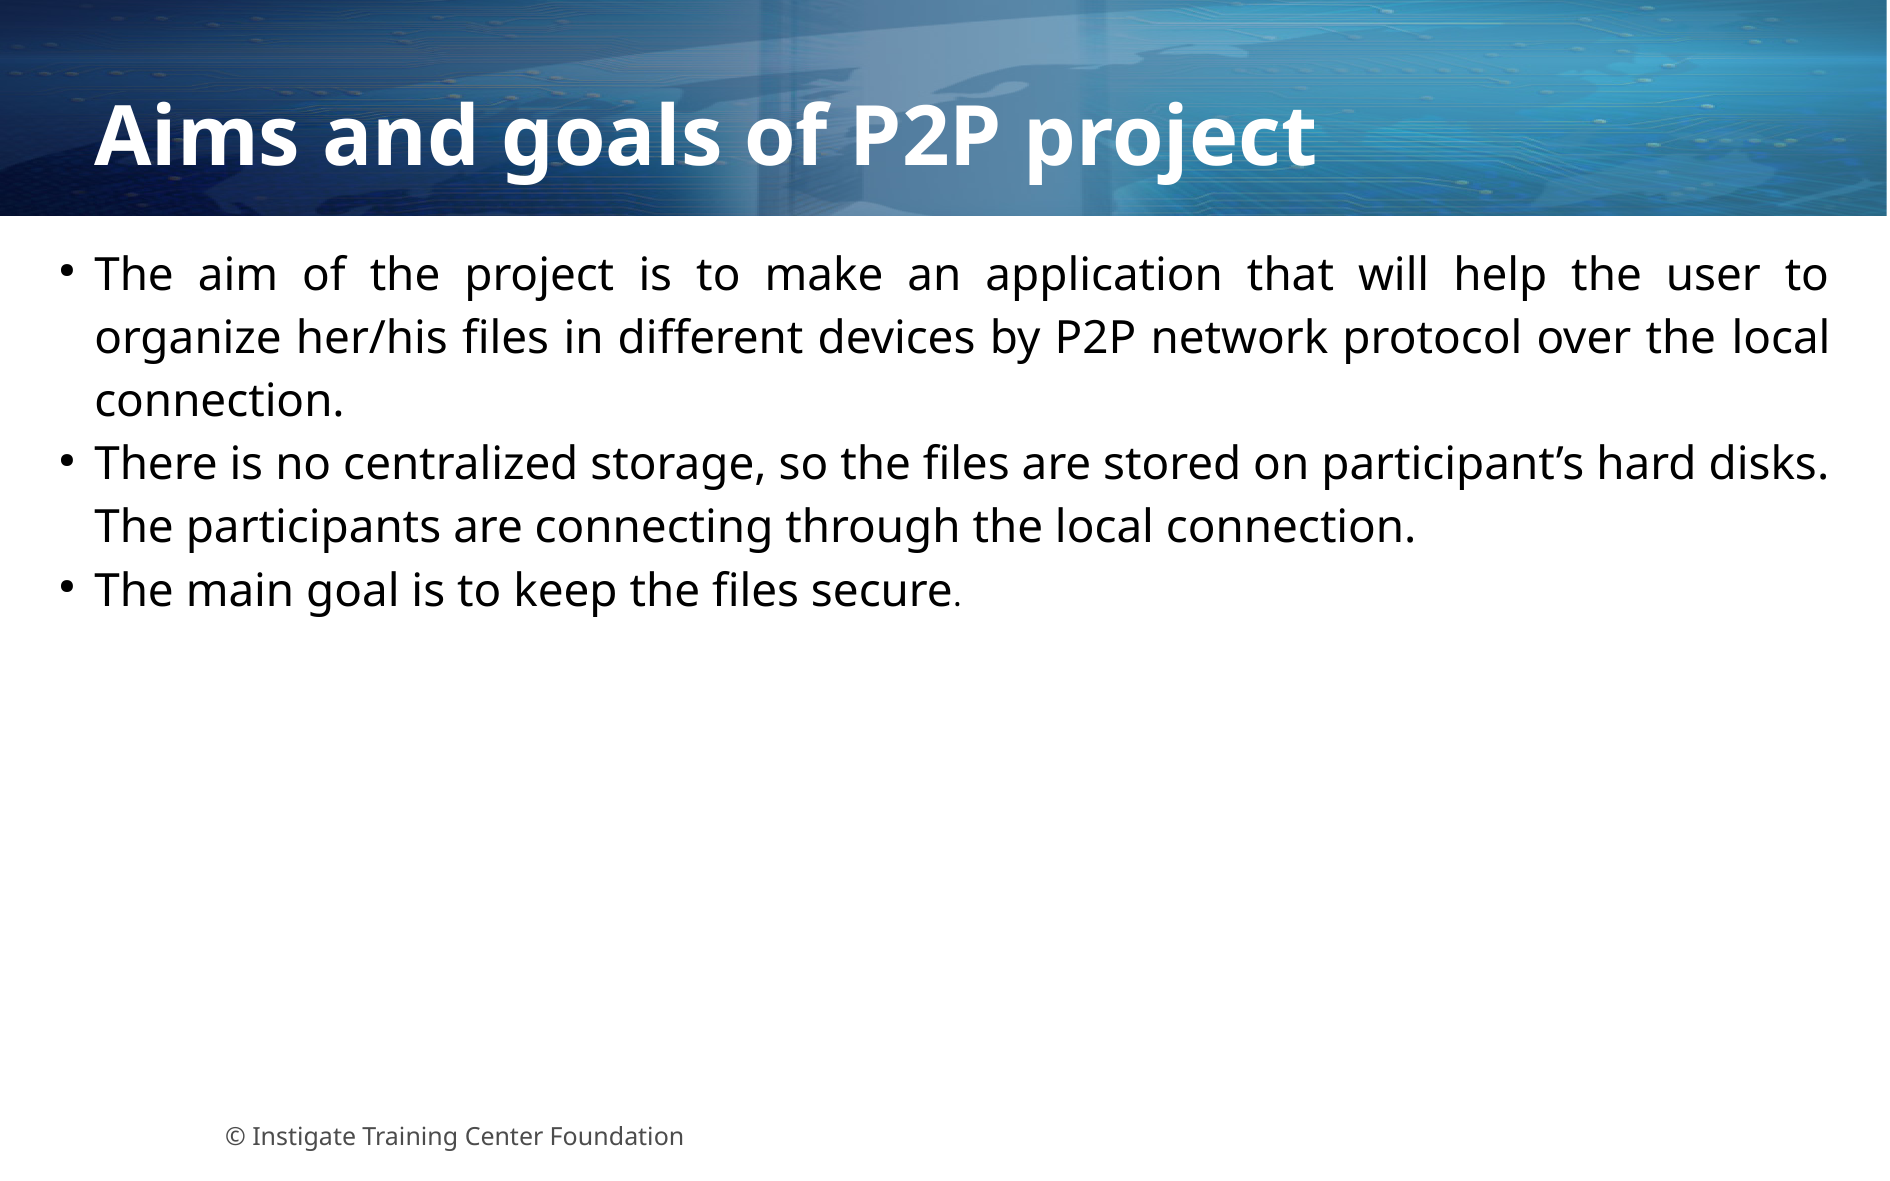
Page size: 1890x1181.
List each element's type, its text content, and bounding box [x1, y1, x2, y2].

text_box Aims and goals of P2P project [94, 47, 1793, 217]
picture [0, 0, 1887, 216]
text_box The aim of the project is to make an application that will help the user to organize her/his files in different devices by P2P network protocol over the local connection. There is no centralized storage, so the files are stored on participant’s hard disks. The participants are connecting through the local connection. The main goal is to keep the files secure. [58, 236, 1831, 1016]
